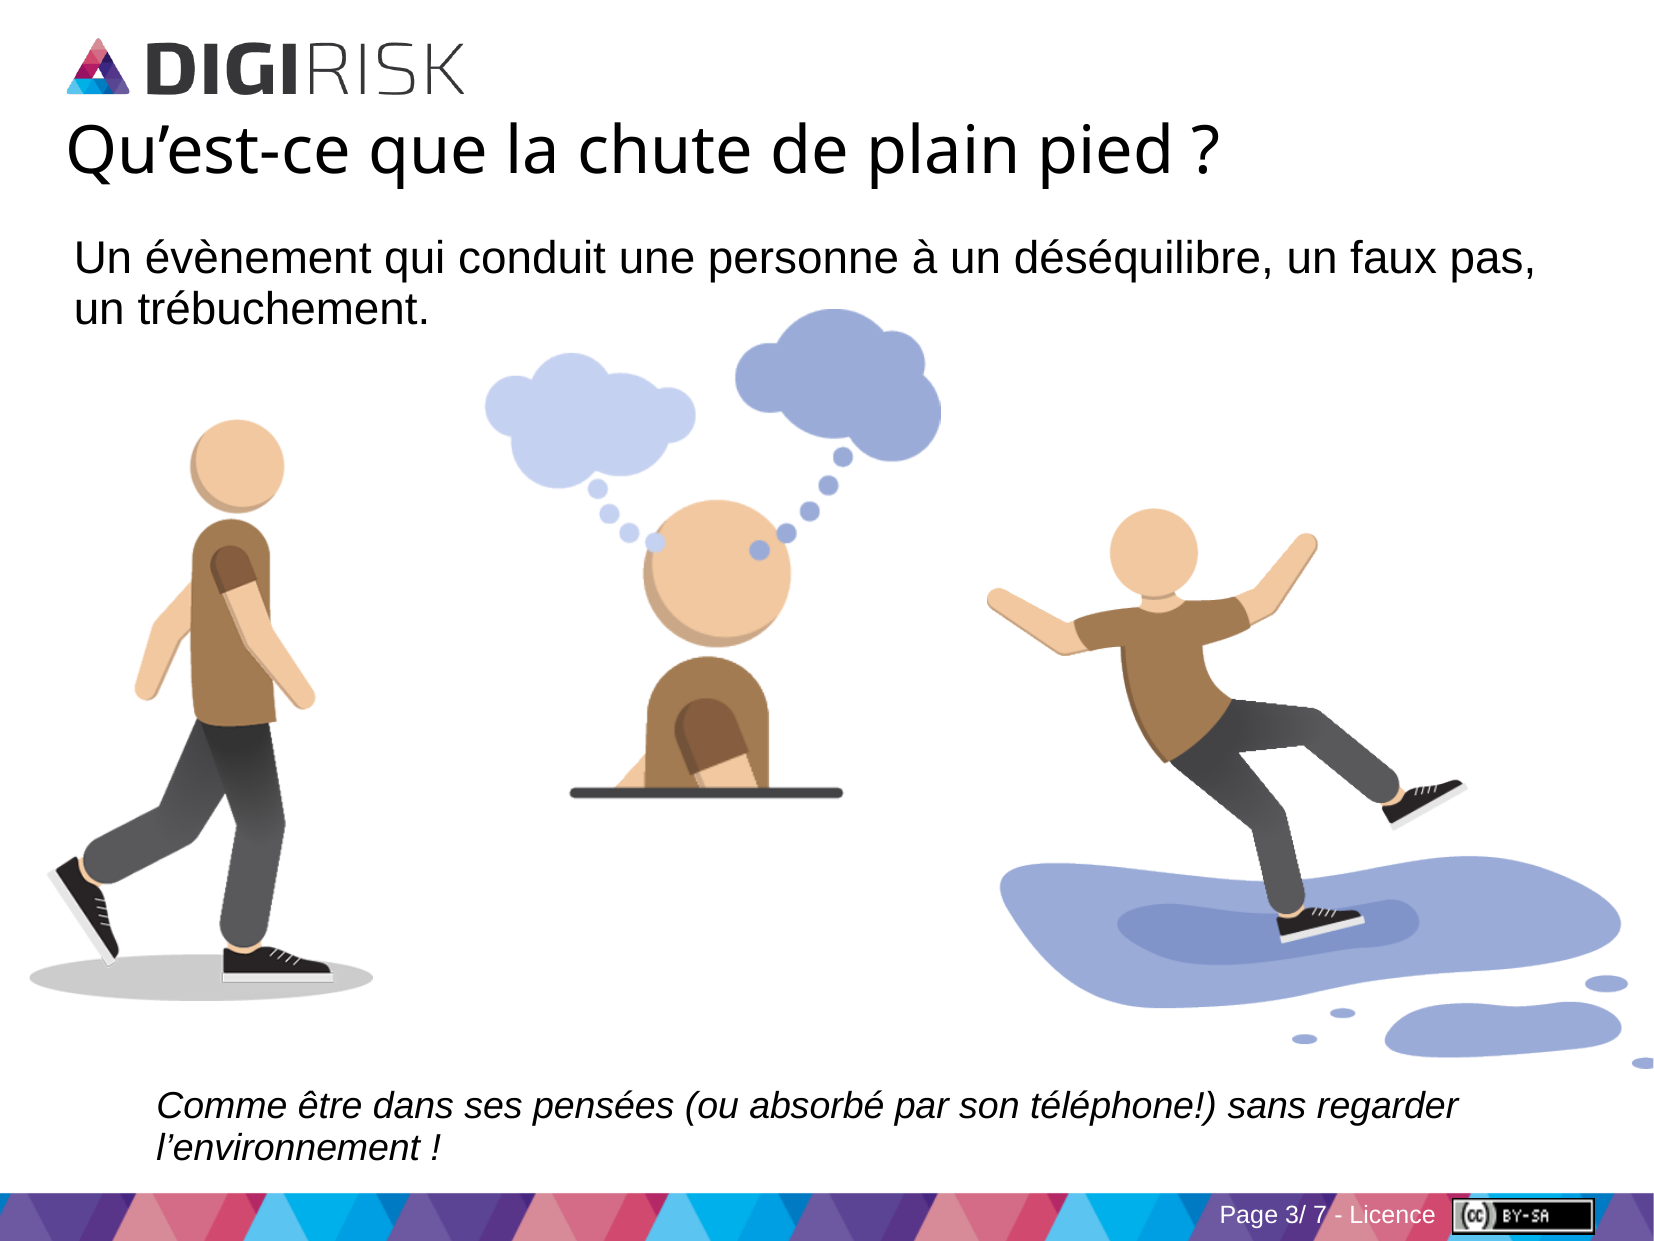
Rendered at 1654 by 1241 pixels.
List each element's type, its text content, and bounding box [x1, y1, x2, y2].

picture [0, 1175, 1654, 1241]
text_box Un évènement qui conduit une personne à un déséquilibre, un faux pas, un trébuchement. [59, 224, 1578, 342]
picture [29, 419, 373, 1001]
text_box Comme être dans ses pensées (ou absorbé par son téléphone!) sans regarder l’environnement ! [141, 1076, 1499, 1176]
picture [987, 508, 1654, 1069]
title Qu’est-ce que la chute de plain pied ? [64, 106, 1589, 189]
picture [64, 35, 464, 95]
picture [484, 309, 941, 984]
